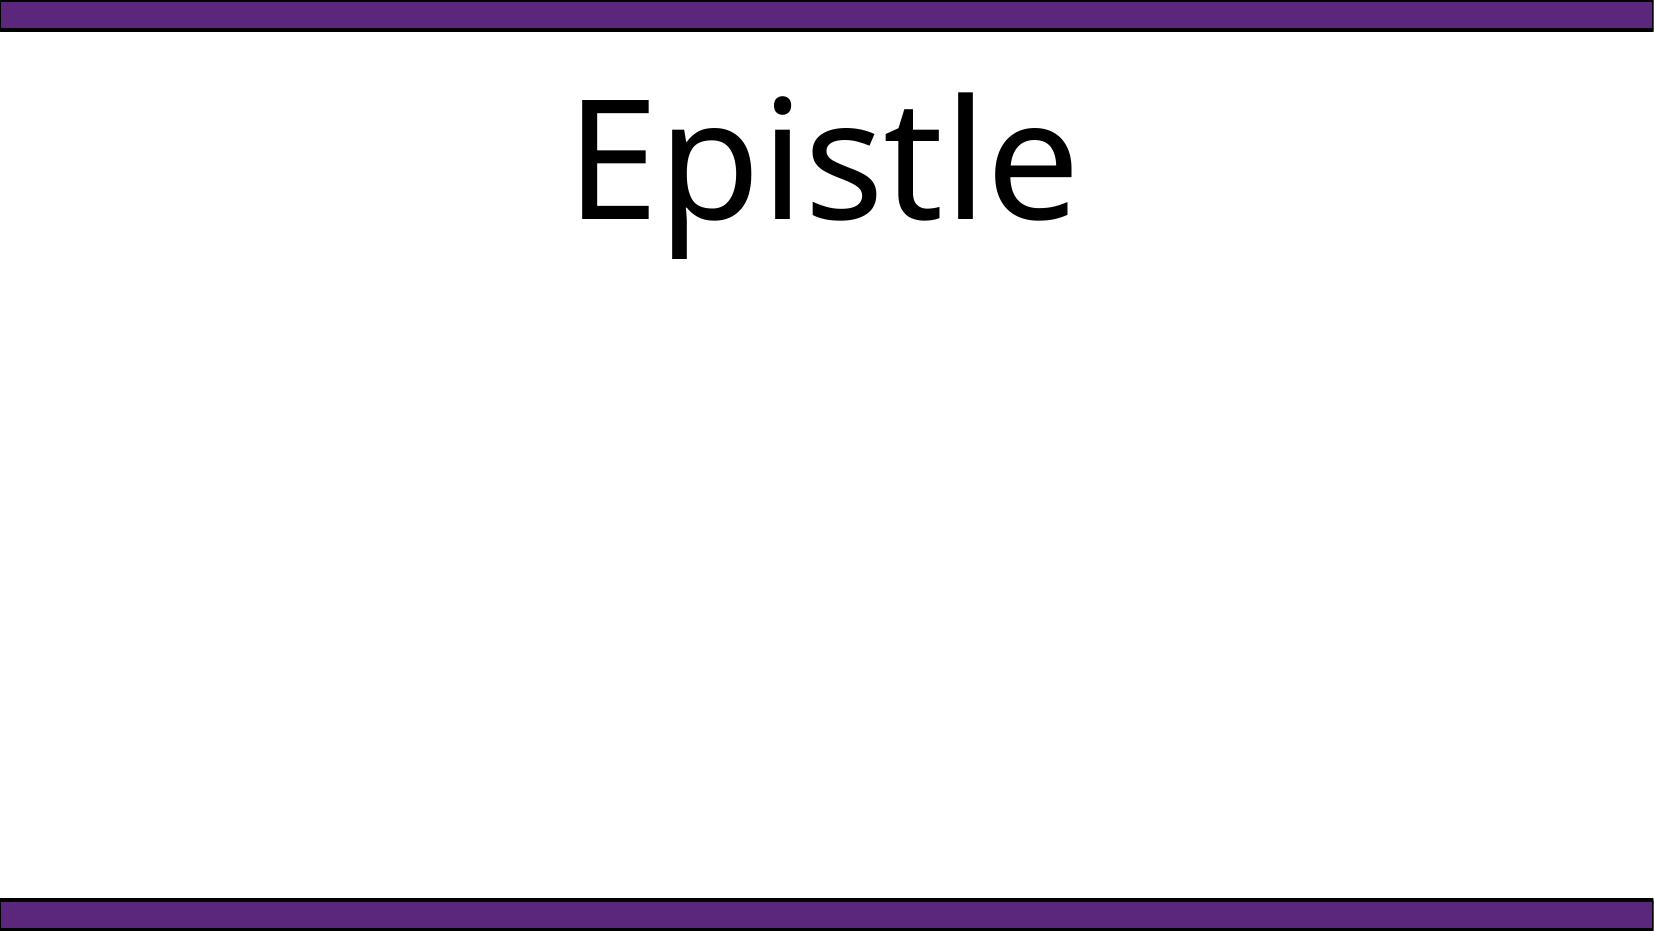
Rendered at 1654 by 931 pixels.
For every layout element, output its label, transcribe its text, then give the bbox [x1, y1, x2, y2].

text_box Epistle [58, 34, 1589, 271]
text_box [0, 900, 1654, 931]
text_box [0, 0, 1654, 31]
picture [0, 31, 1654, 900]
